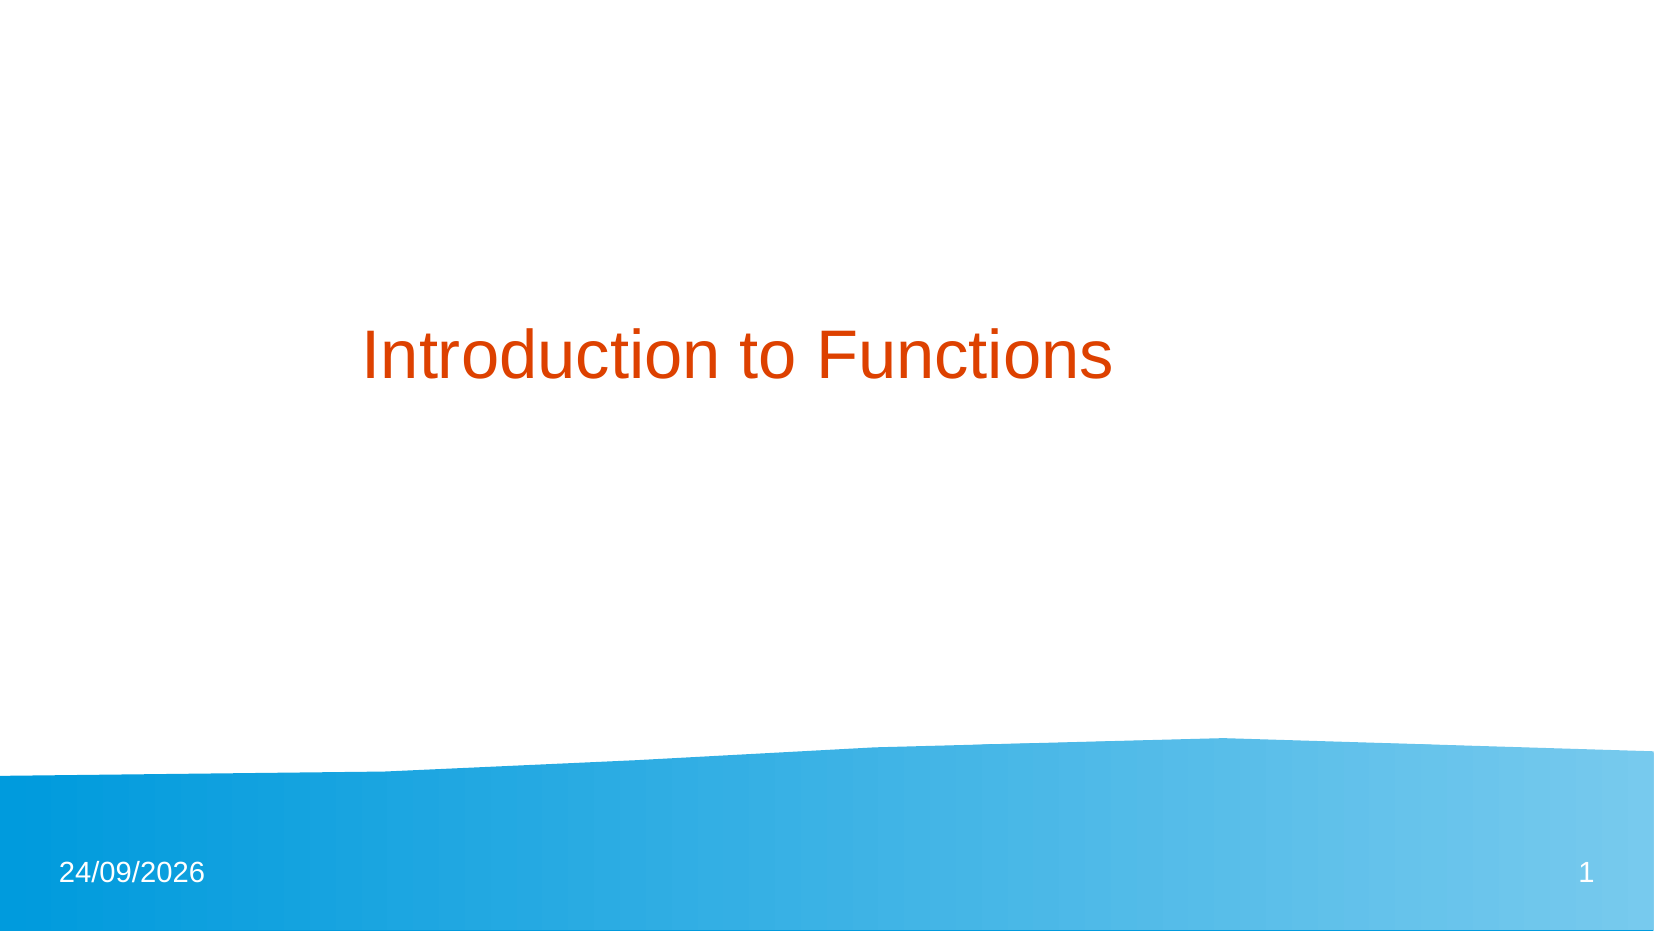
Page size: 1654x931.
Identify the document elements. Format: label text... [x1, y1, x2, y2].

title Introduction to Functions [0, 265, 1477, 443]
